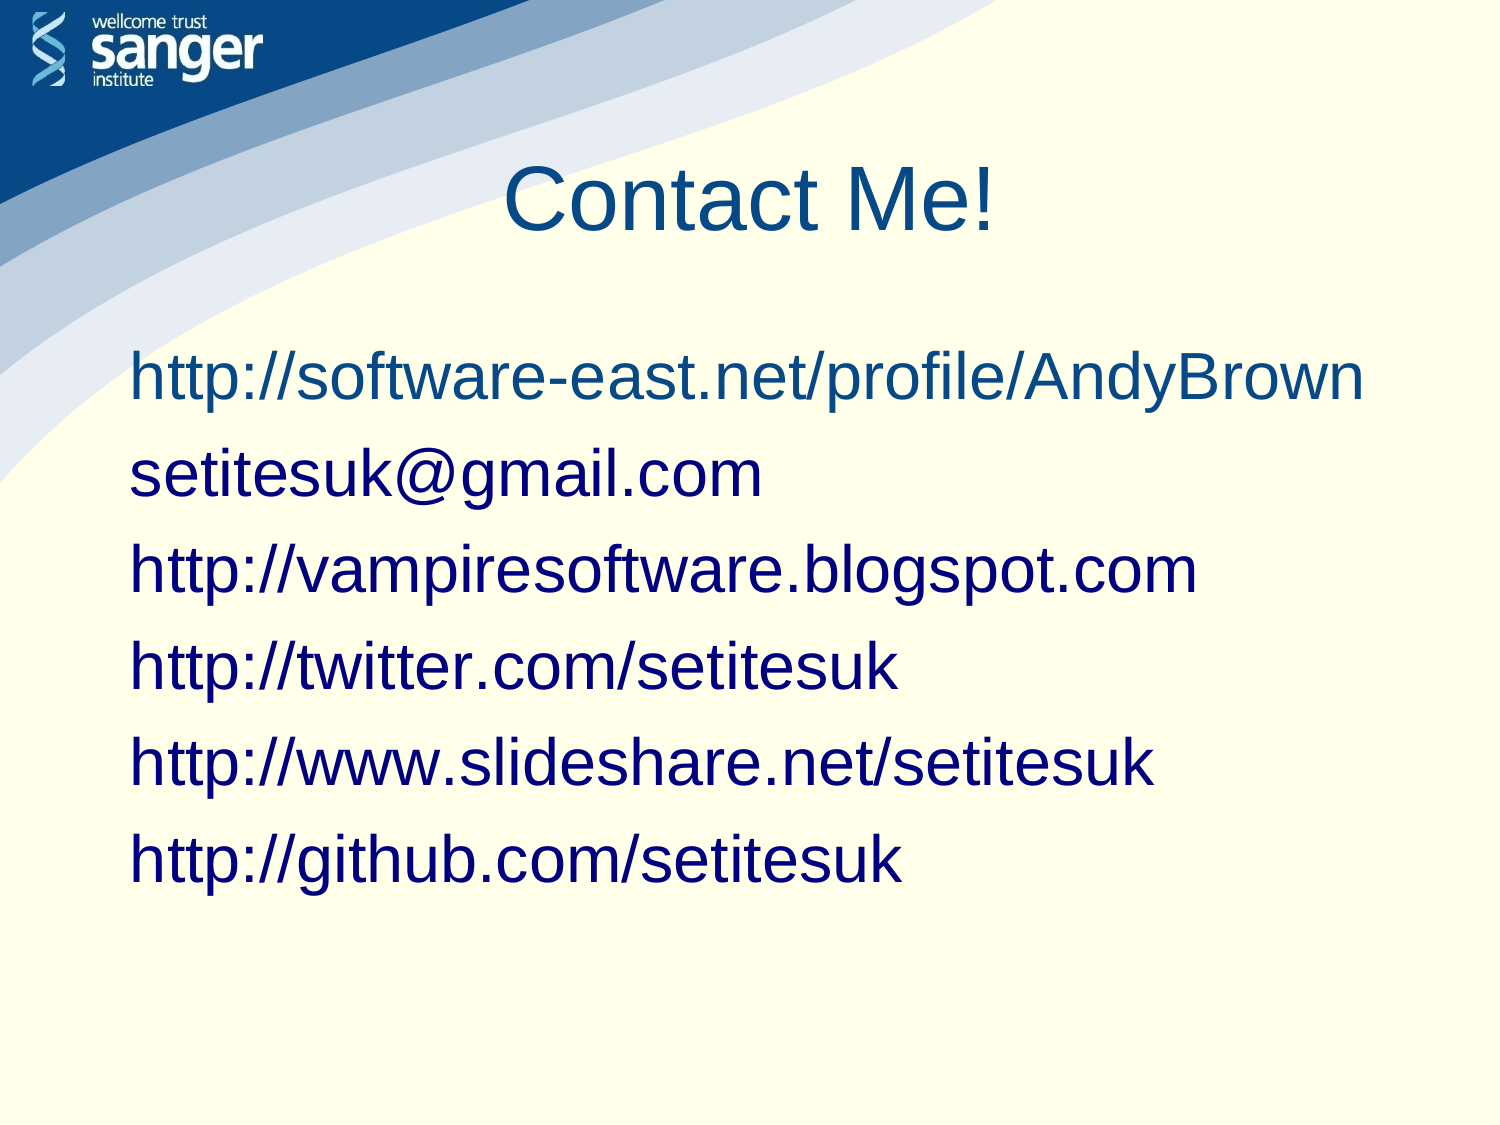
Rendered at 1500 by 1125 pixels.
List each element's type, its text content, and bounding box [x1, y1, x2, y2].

title Contact Me! [112, 68, 1388, 320]
list http://software-east.net/profile/AndyBrown setitesuk@gmail.com http://vampiresoftware.blogspot.com http://twitter.com/setitesuk http://www.slideshare.net/setitesuk http://github.com/setitesuk [59, 324, 1418, 1016]
picture [12, 12, 263, 86]
